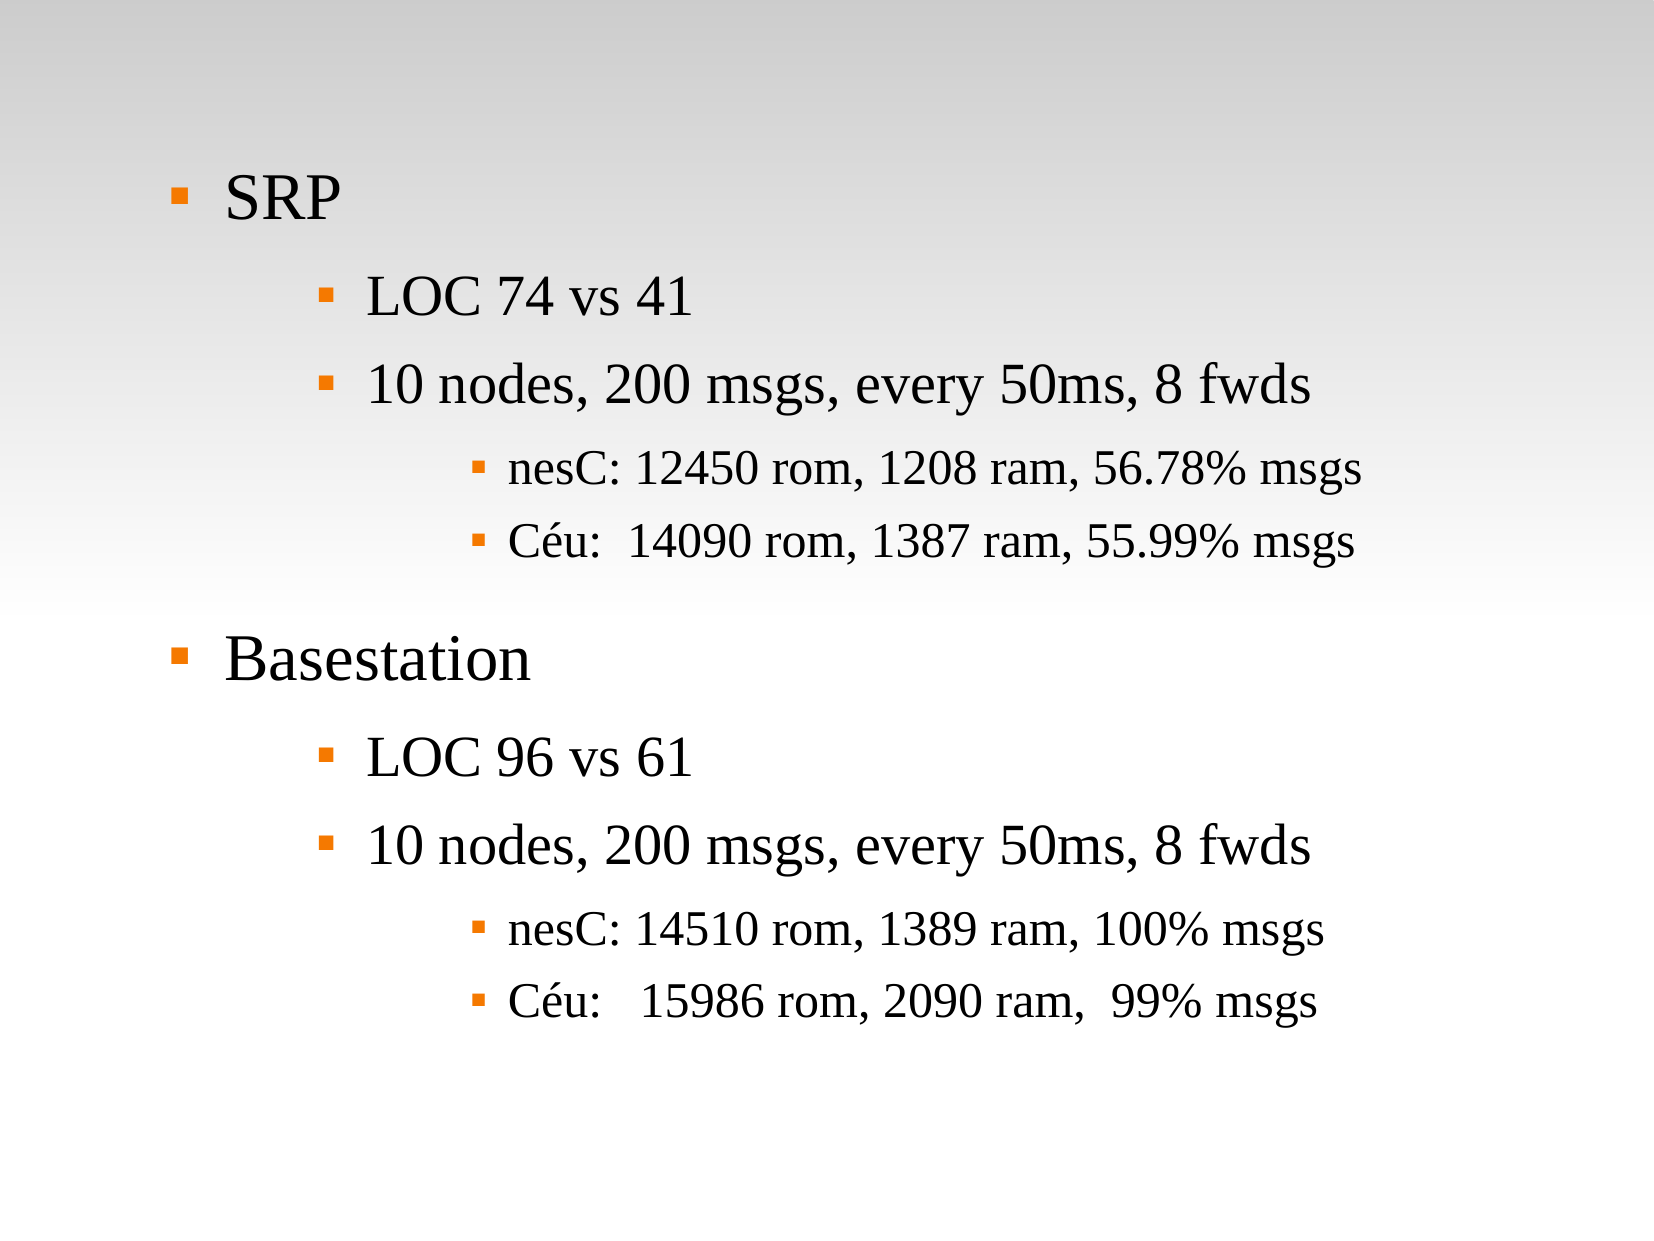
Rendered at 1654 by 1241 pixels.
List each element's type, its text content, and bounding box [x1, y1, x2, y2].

list SRP LOC 74 vs 41 10 nodes, 200 msgs, every 50ms, 8 fwds nesC: 12450 rom, 1208 ram, 56.78% msgs Céu: 14090 rom, 1387 ram, 55.99% msgs Basestation LOC 96 vs 61 10 nodes, 200 msgs, every 50ms, 8 fwds nesC: 14510 rom, 1389 ram, 100% msgs Céu: 15986 rom, 2090 ram, 99% msgs [82, 160, 1571, 1088]
